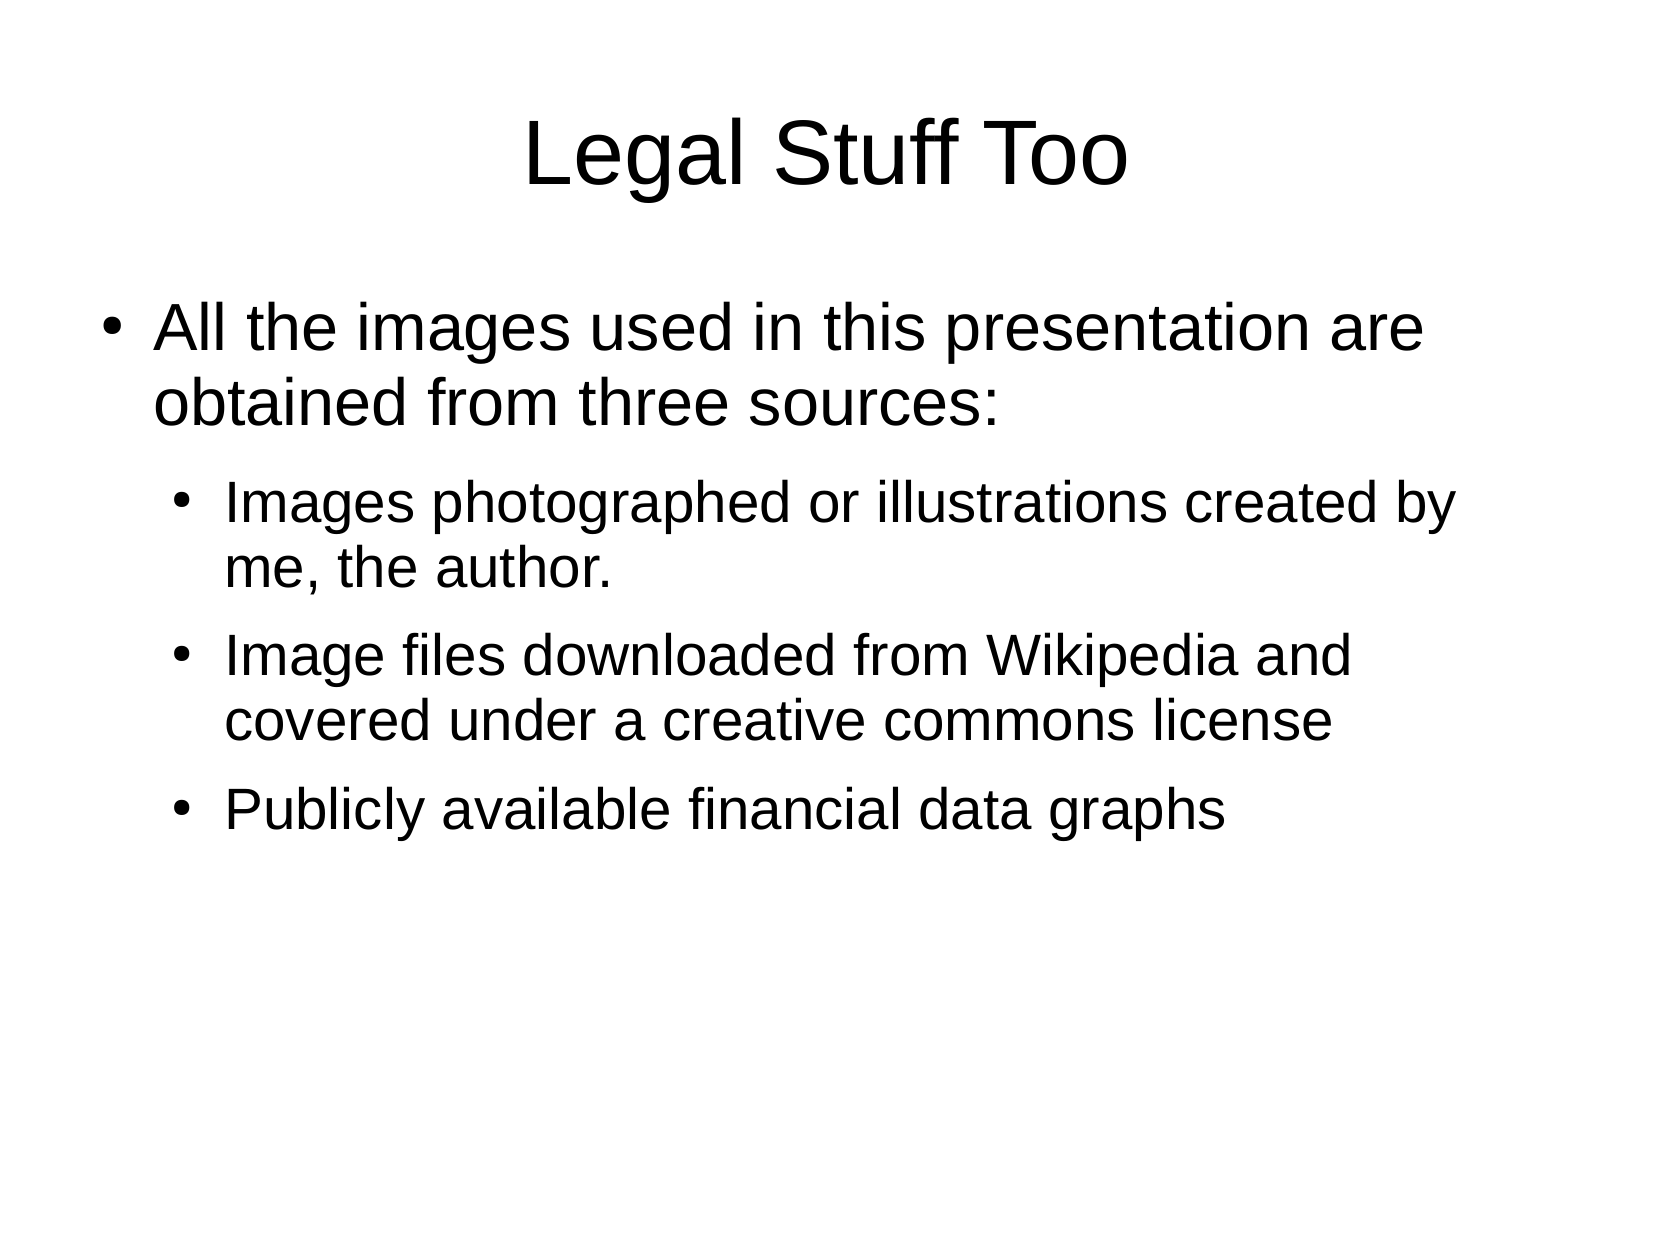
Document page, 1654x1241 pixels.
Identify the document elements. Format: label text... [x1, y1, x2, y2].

list All the images used in this presentation are obtained from three sources: Images photographed or illustrations created by me, the author. Image files downloaded from Wikipedia and covered under a creative commons license Publicly available financial data graphs [82, 290, 1571, 1010]
title Legal Stuff Too [82, 49, 1571, 257]
